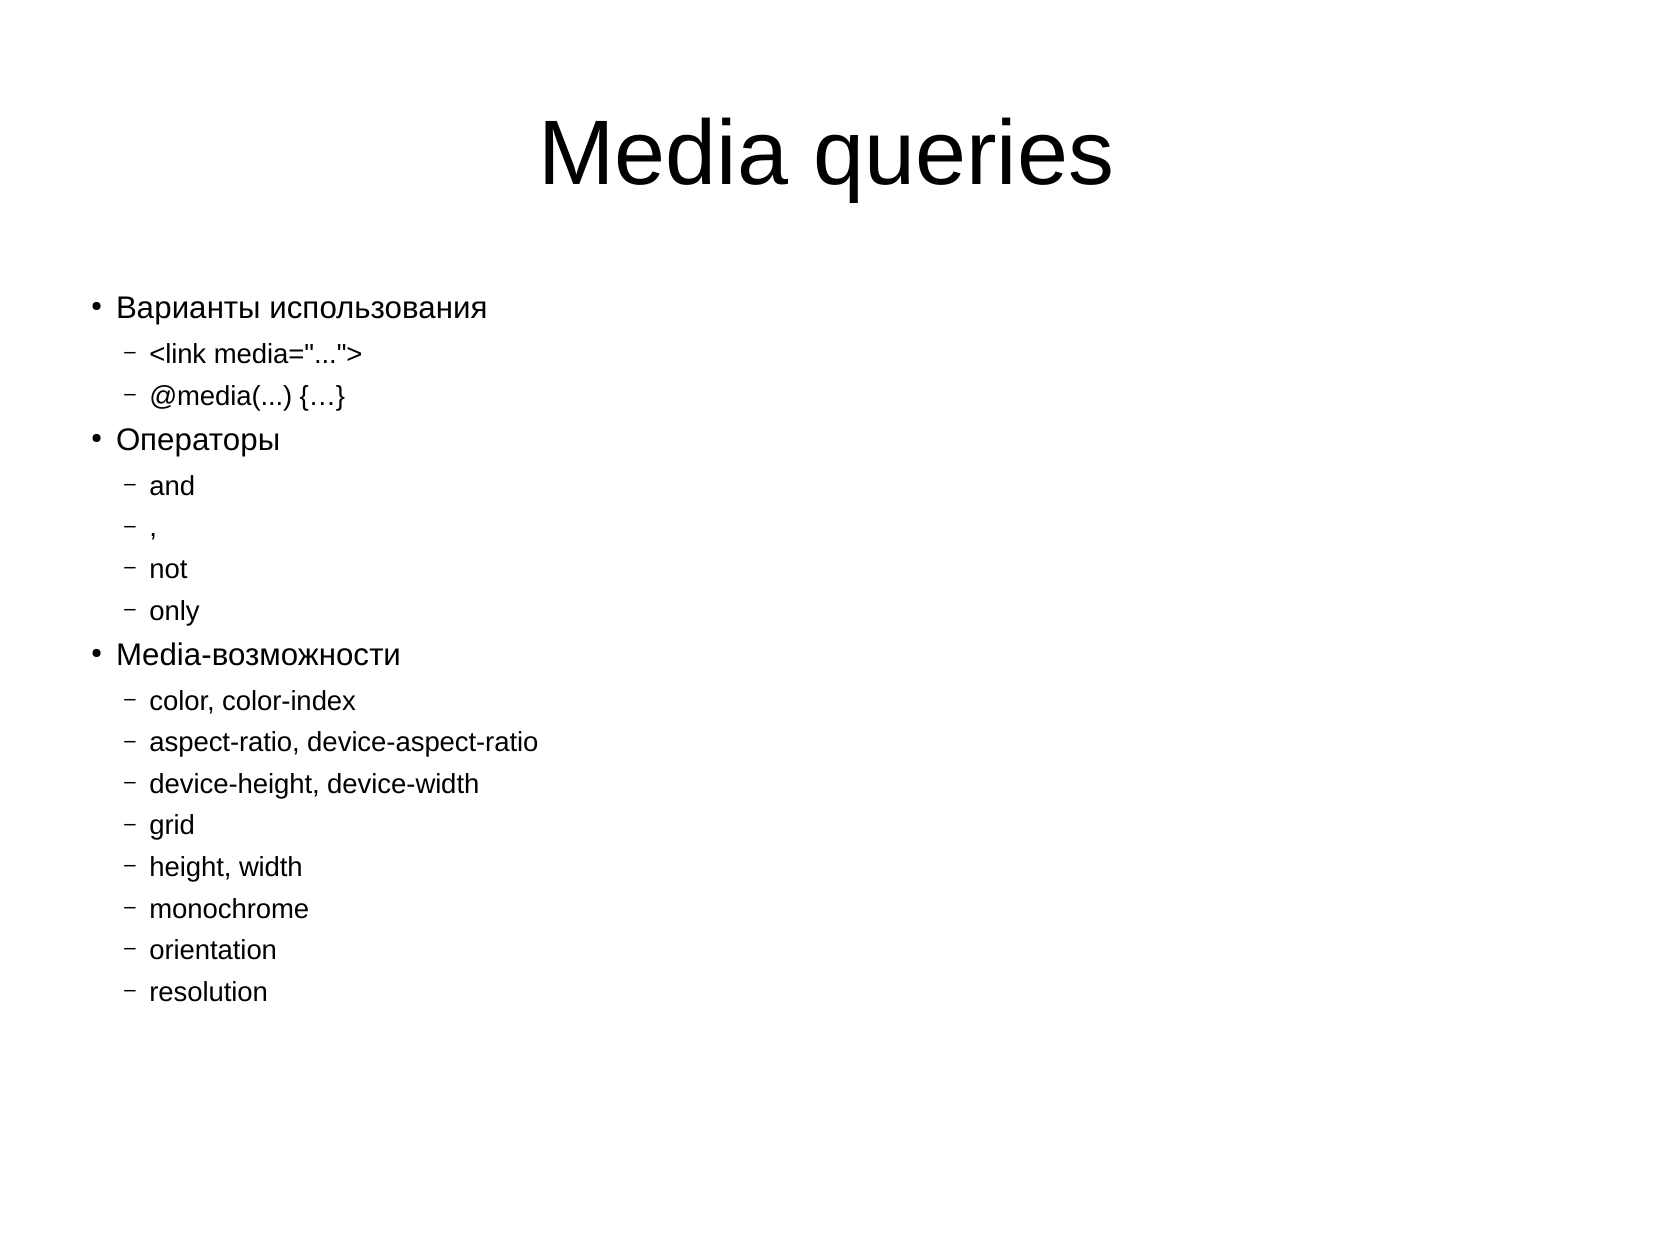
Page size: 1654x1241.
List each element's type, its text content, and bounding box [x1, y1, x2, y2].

title Media queries [82, 49, 1571, 257]
list Варианты использования <link media="..."> @media(...) {…} Операторы and , not only Media-возможности color, color-index aspect-ratio, device-aspect-ratio device-height, device-width grid height, width monochrome orientation resolution [82, 290, 1571, 1010]
